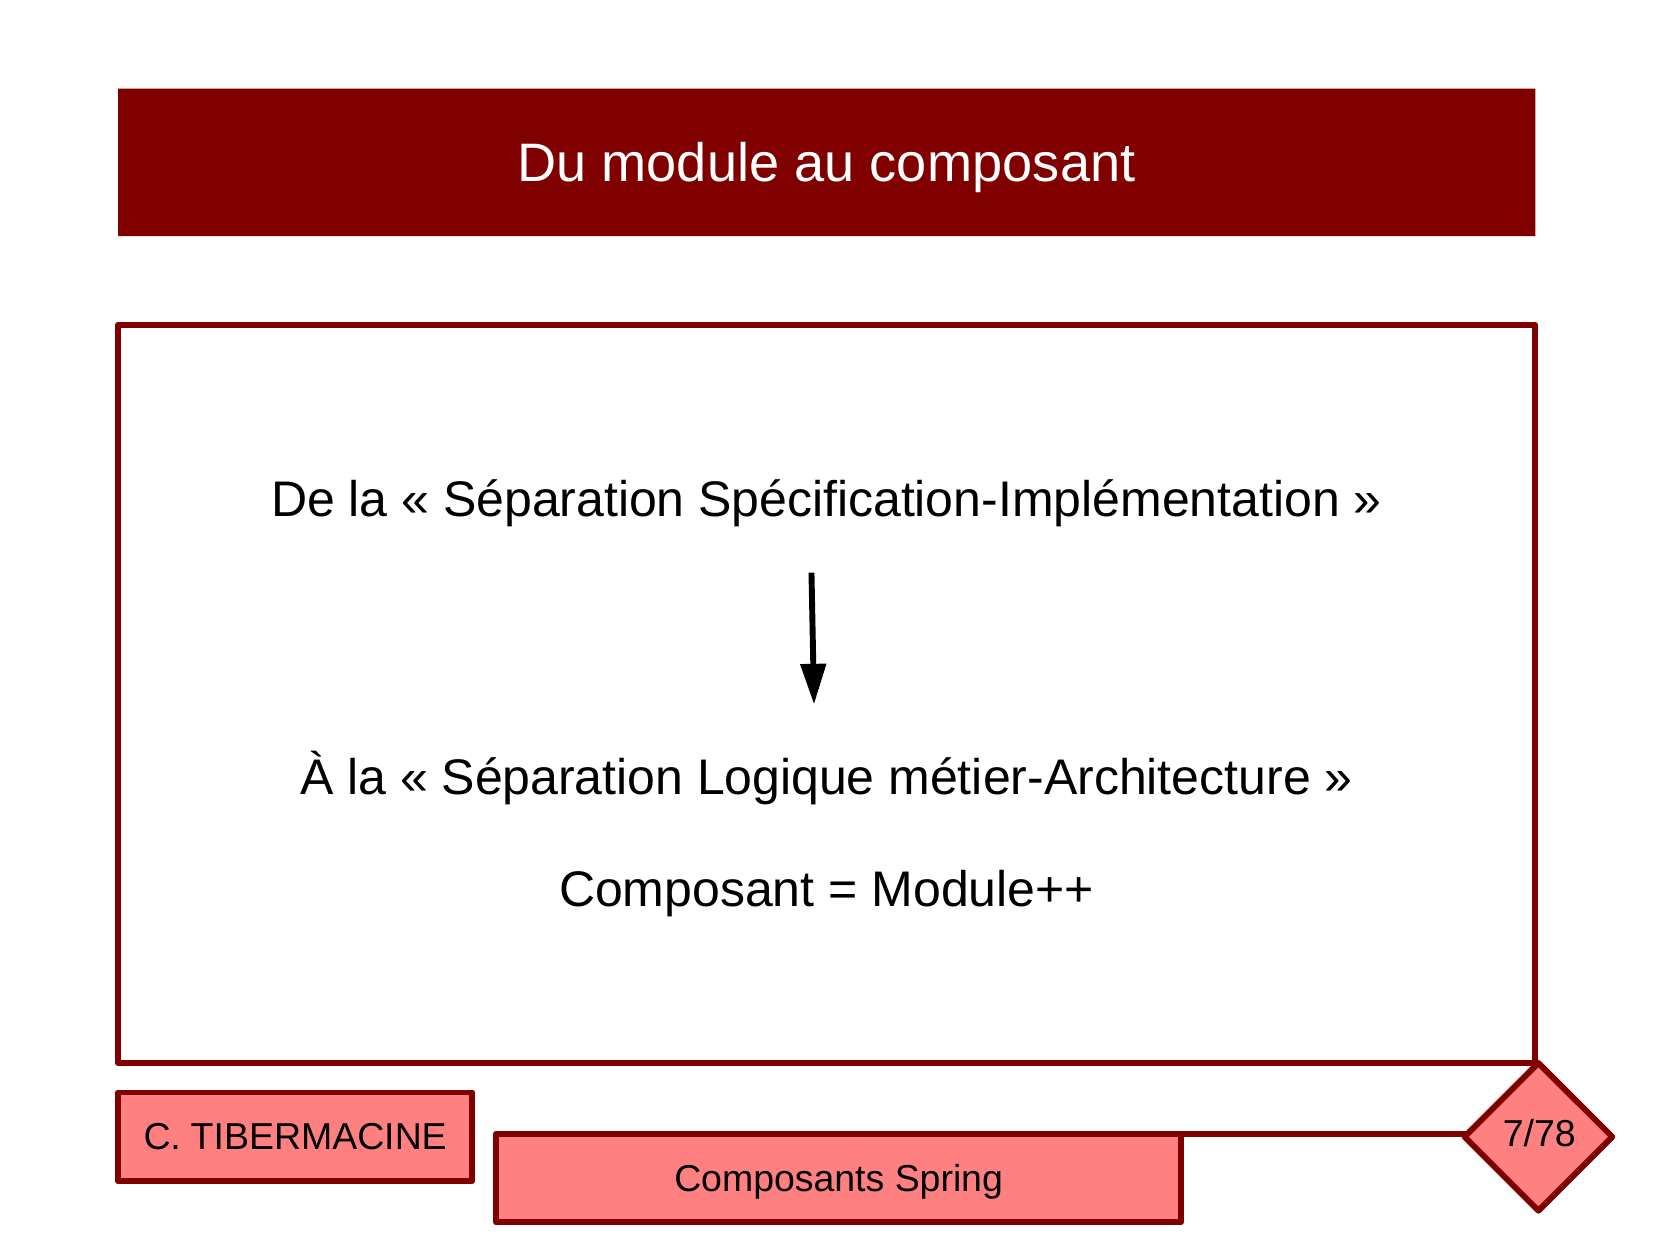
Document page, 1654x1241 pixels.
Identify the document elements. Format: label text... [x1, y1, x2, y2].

text_box [1496, 1062, 1581, 1105]
text_box C. TIBERMACINE [118, 1092, 473, 1182]
text_box <numéro>/78 [1488, 1105, 1607, 1205]
text_box Composants Spring [496, 1133, 1182, 1223]
text_box De la « Séparation Spécification-Implémentation » À la « Séparation Logique métier-Architecture » Composant = Module++ [118, 324, 1536, 1063]
text_box [1607, 1131, 1613, 1143]
text_box [1464, 1113, 1488, 1161]
text_box Du module au composant [118, 88, 1536, 237]
text_box [1532, 1205, 1545, 1211]
